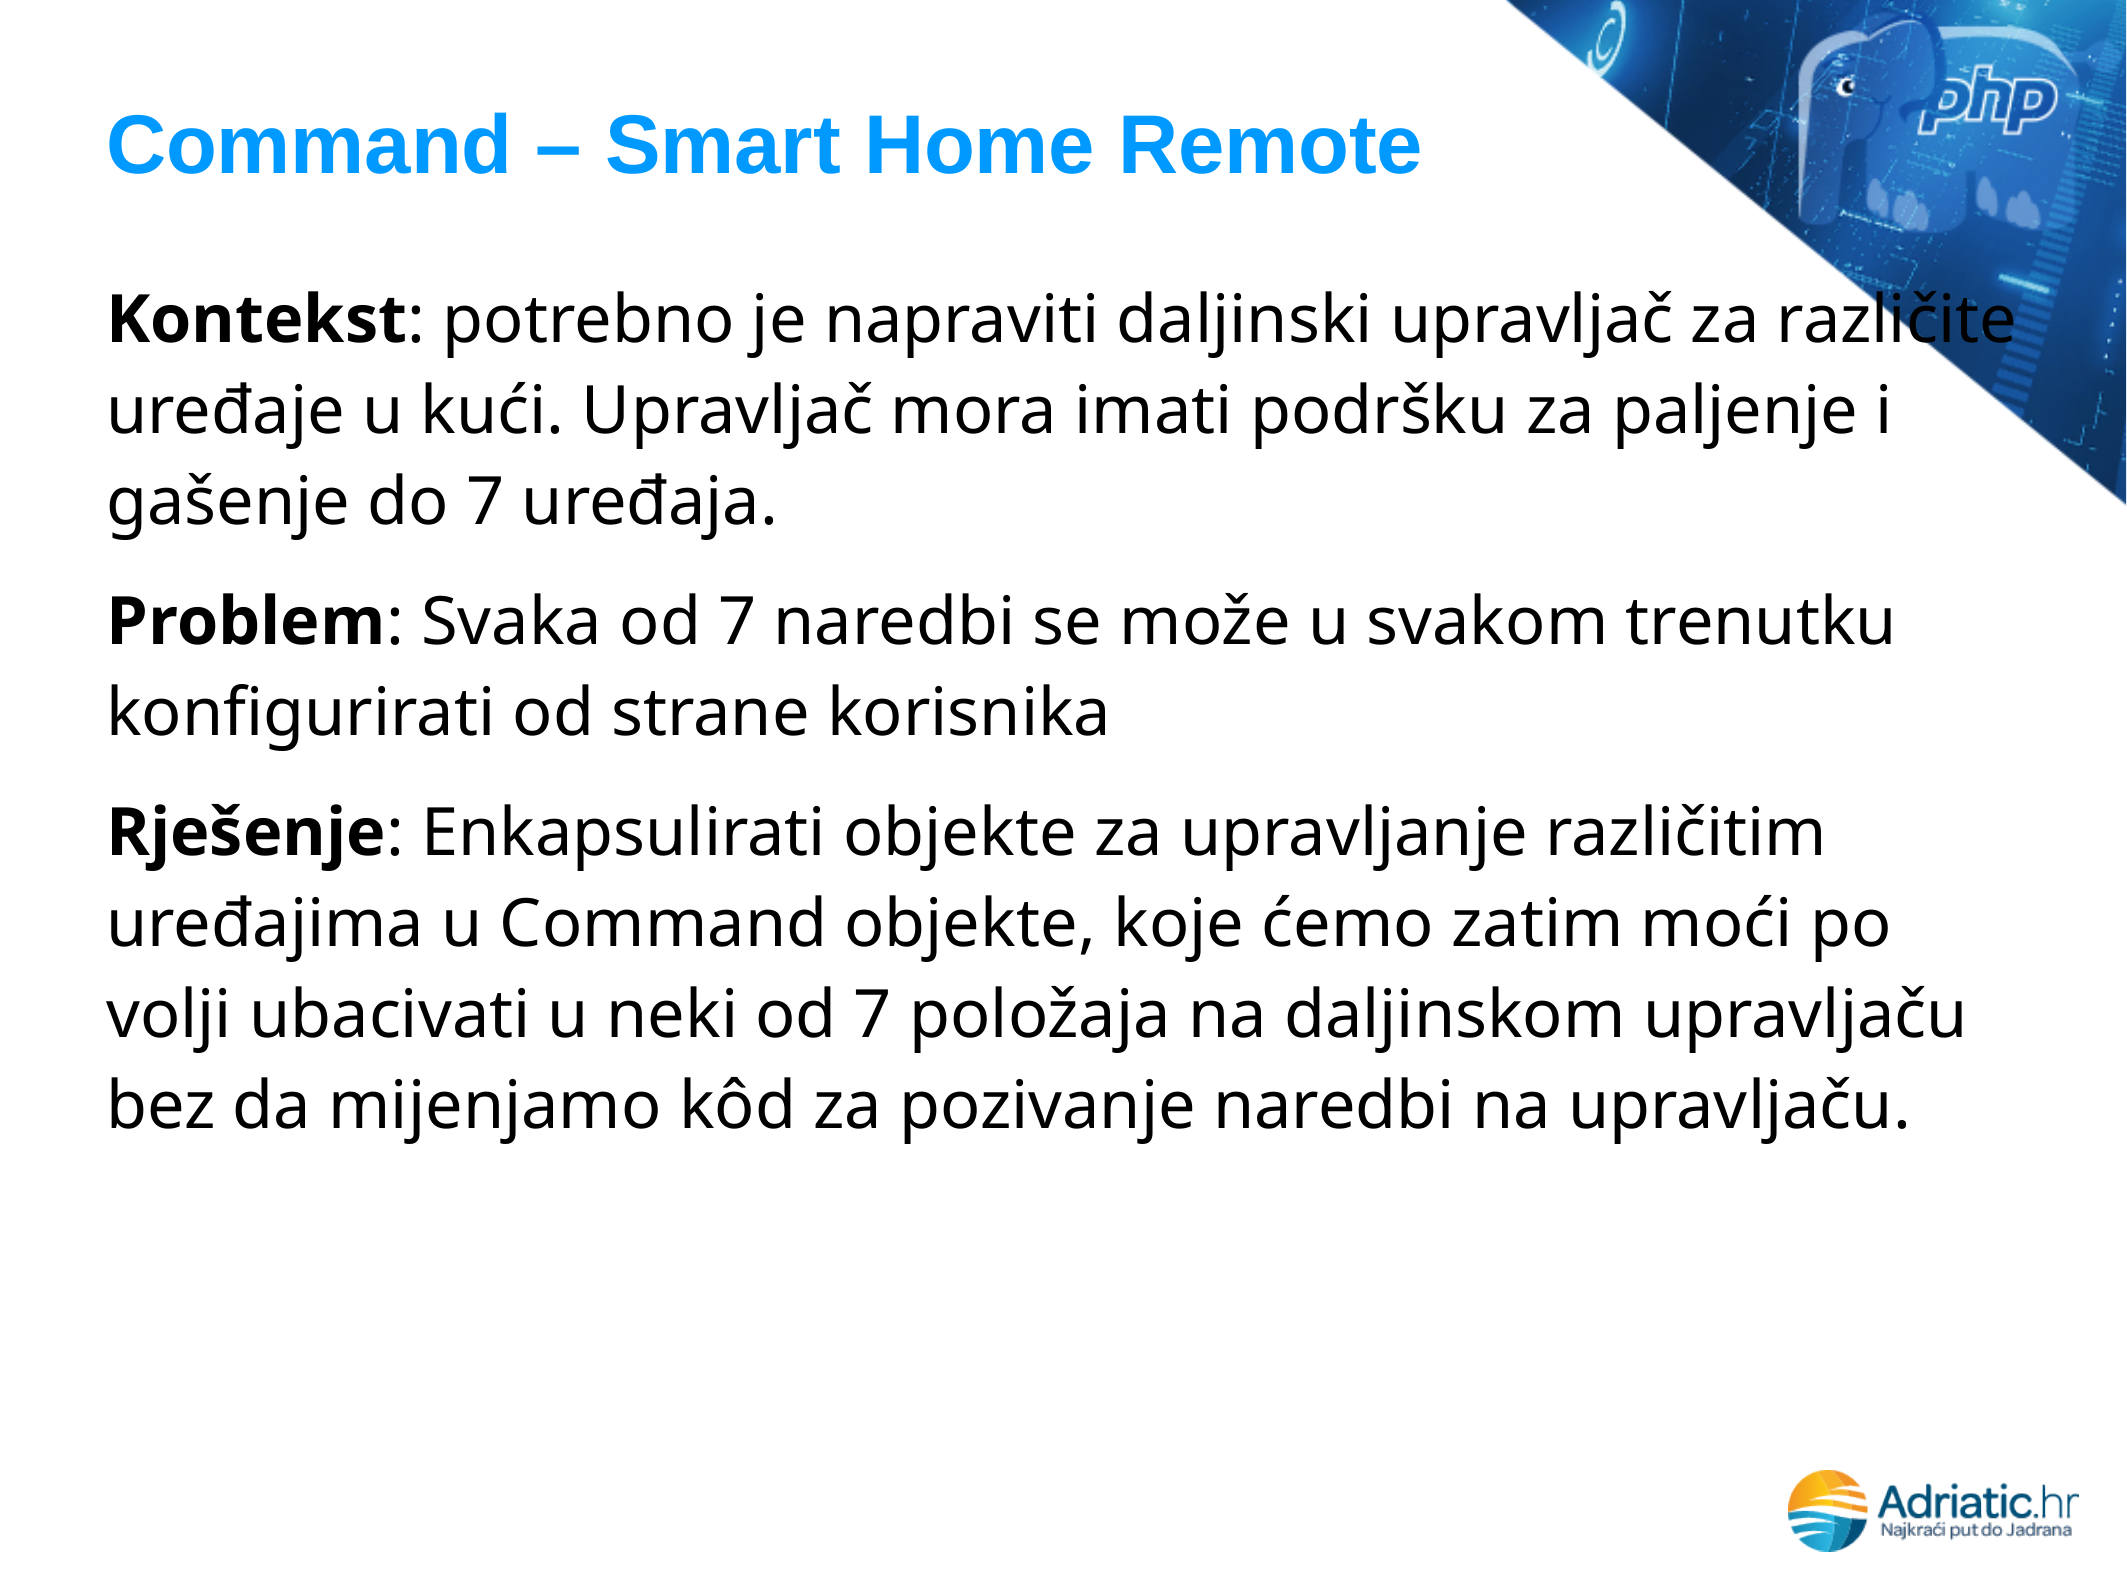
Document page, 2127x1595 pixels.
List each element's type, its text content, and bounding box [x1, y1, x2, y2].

picture [1788, 1470, 2079, 1552]
list Kontekst: potrebno je napraviti daljinski upravljač za različite uređaje u kući. Upravljač mora imati podršku za paljenje i gašenje do 7 uređaja. Problem: Svaka od 7 naredbi se može u svakom trenutku konfigurirati od strane korisnika Rješenje: Enkapsulirati objekte za upravljanje različitim uređajima u Command objekte, koje ćemo zatim moći po volji ubacivati u neki od 7 položaja na daljinskom upravljaču bez da mijenjamo kôd za pozivanje naredbi na upravljaču. [106, 271, 2020, 1453]
title Command – Smart Home Remote [106, 70, 1630, 219]
picture [1505, 0, 2127, 625]
